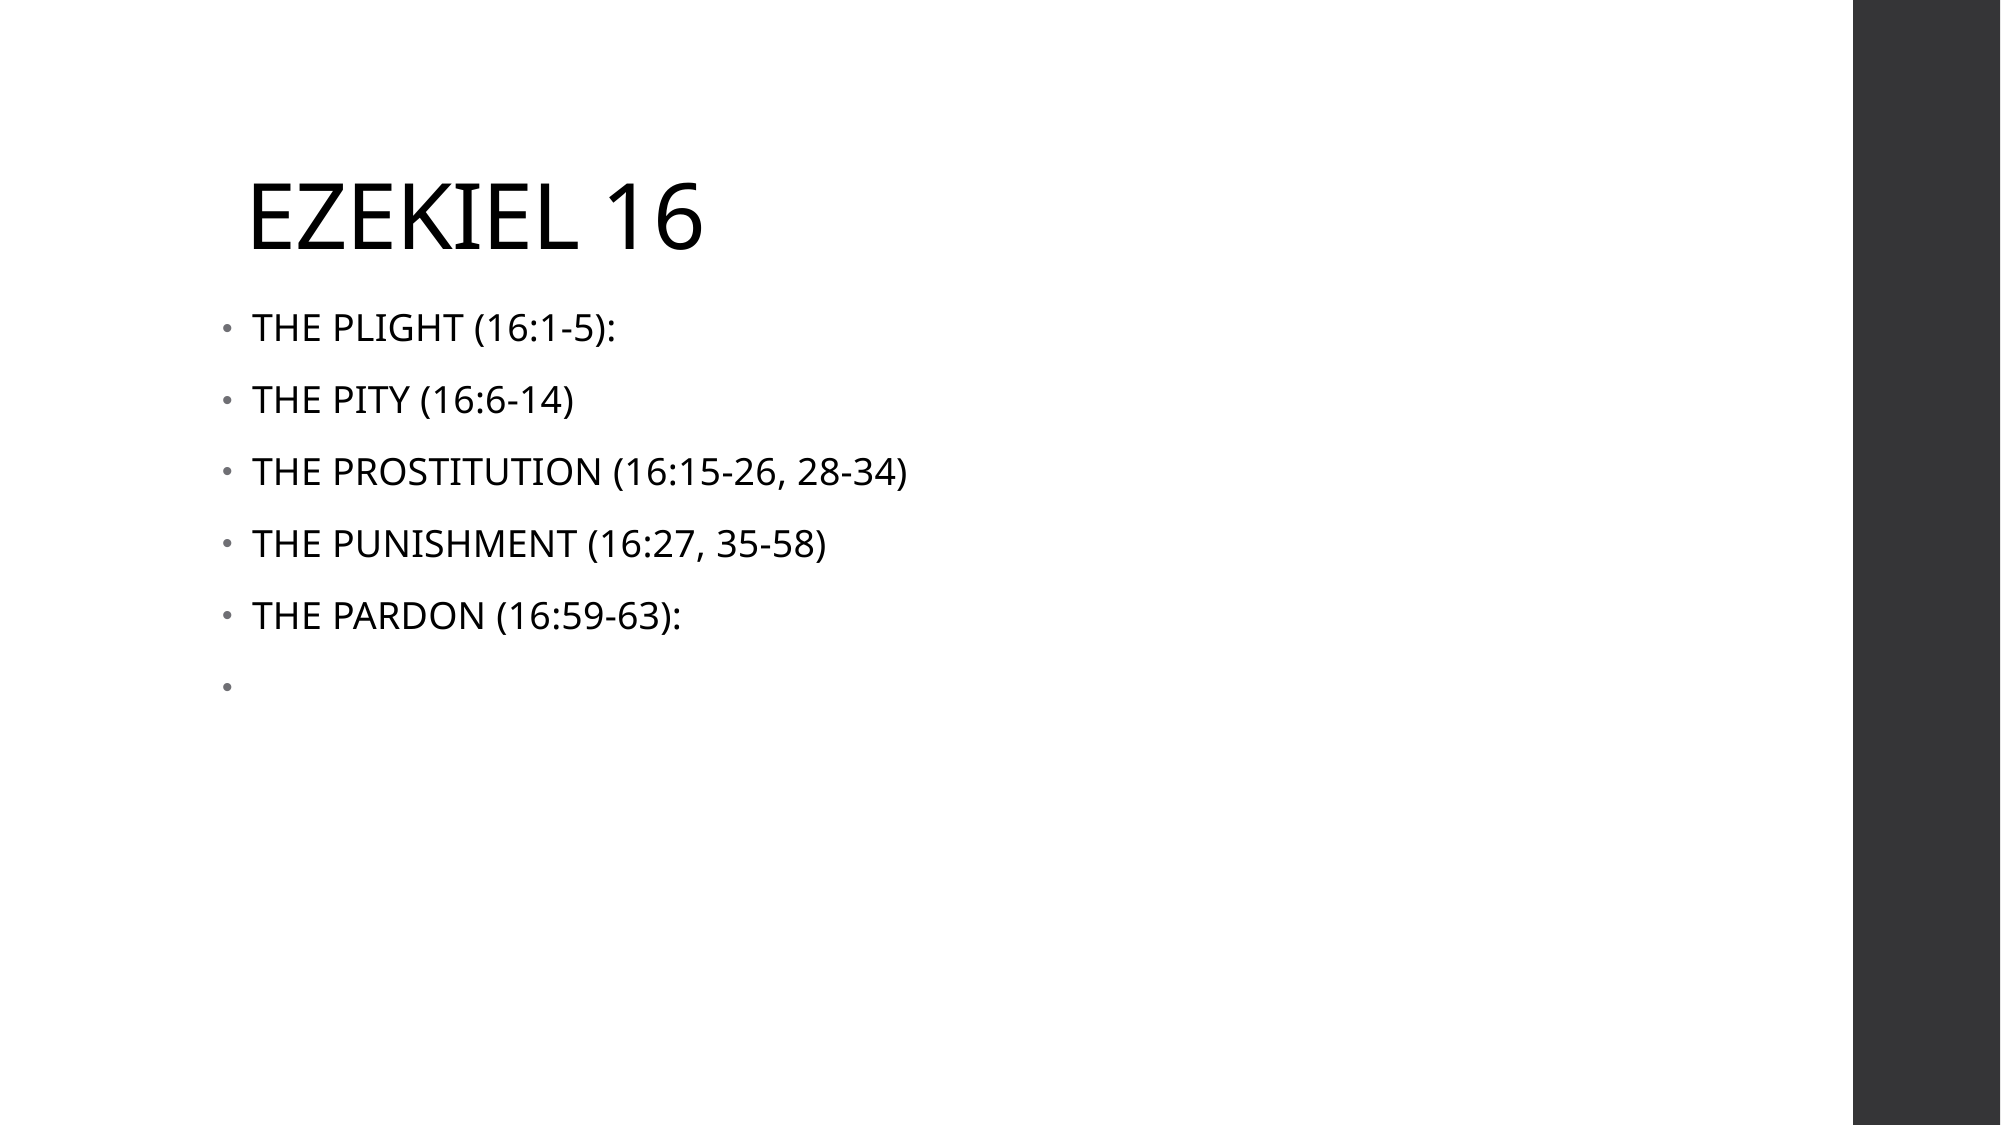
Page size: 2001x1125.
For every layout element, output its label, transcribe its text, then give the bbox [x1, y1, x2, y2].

list THE PLIGHT (16:1-5): THE PITY (16:6-14) THE PROSTITUTION (16:15-26, 28-34) THE PUNISHMENT (16:27, 35-58) THE PARDON (16:59-63): [206, 299, 1617, 1014]
title EZEKIEL 16 [206, 60, 1797, 278]
